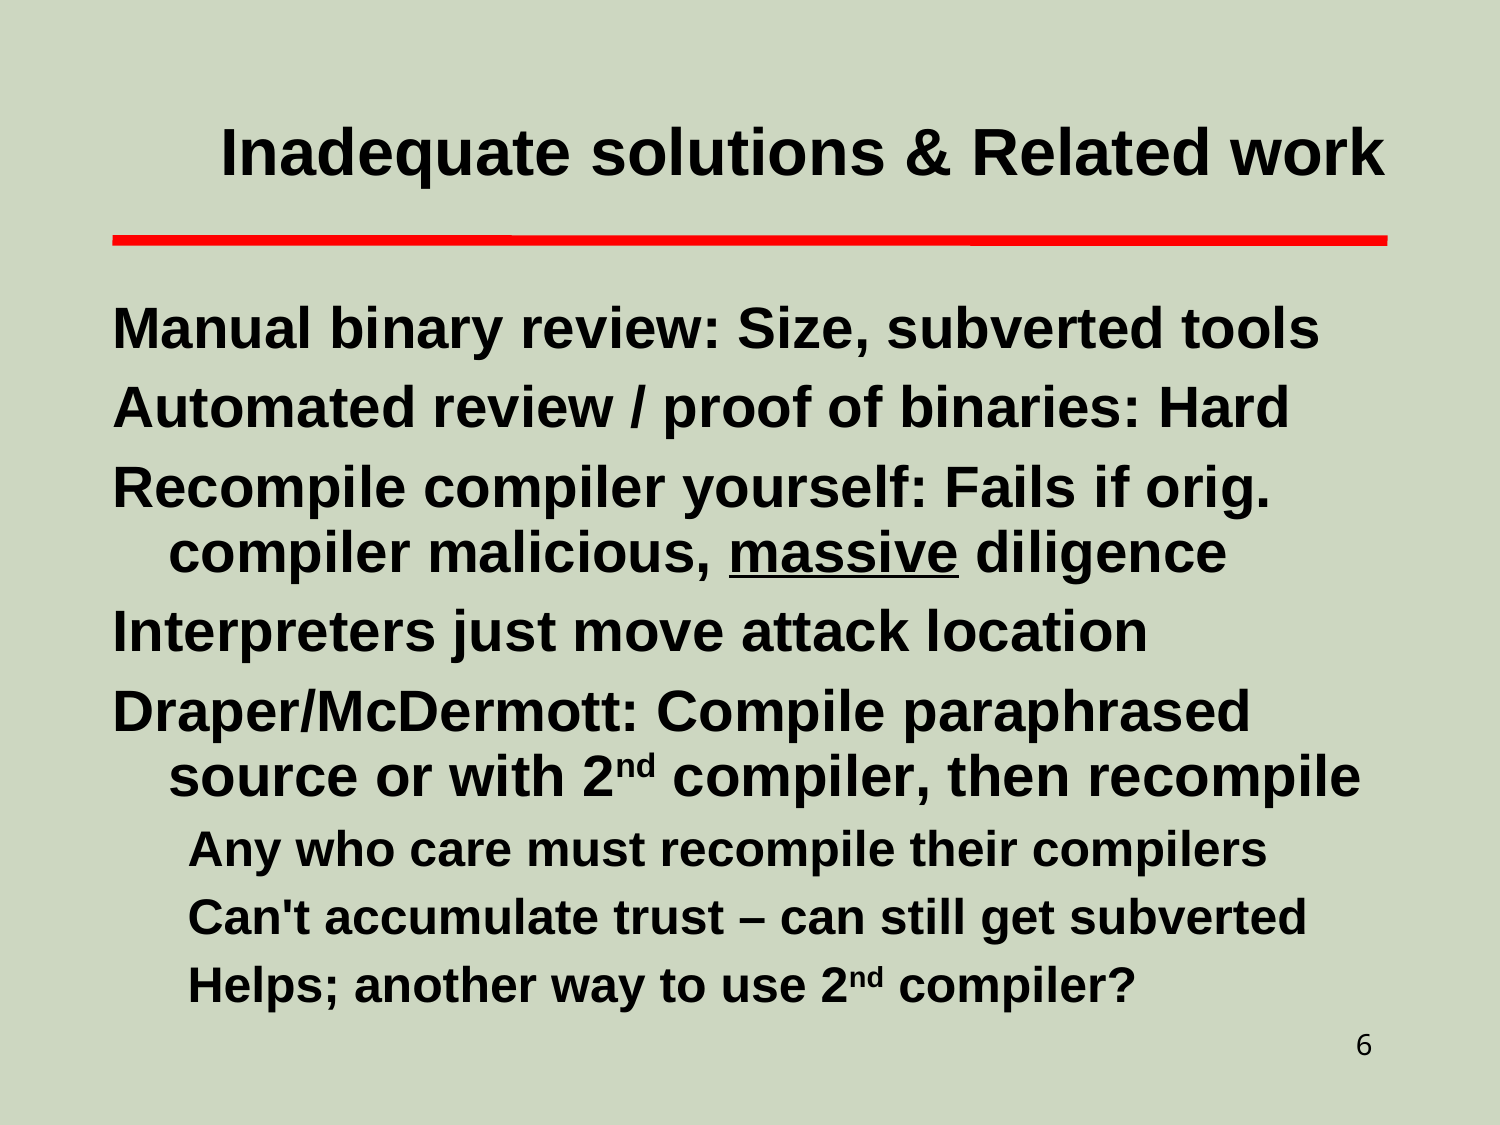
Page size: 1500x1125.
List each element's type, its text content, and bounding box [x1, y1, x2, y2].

list Manual binary review: Size, subverted tools Automated review / proof of binaries: Hard Recompile compiler yourself: Fails if orig. compiler malicious, massive diligence Interpreters just move attack location Draper/McDermott: Compile paraphrased source or with 2nd compiler, then recompile Any who care must recompile their compilers Can't accumulate trust – can still get subverted Helps; another way to use 2nd compiler? [112, 299, 1388, 1061]
title Inadequate solutions & Related work [112, 117, 1388, 192]
